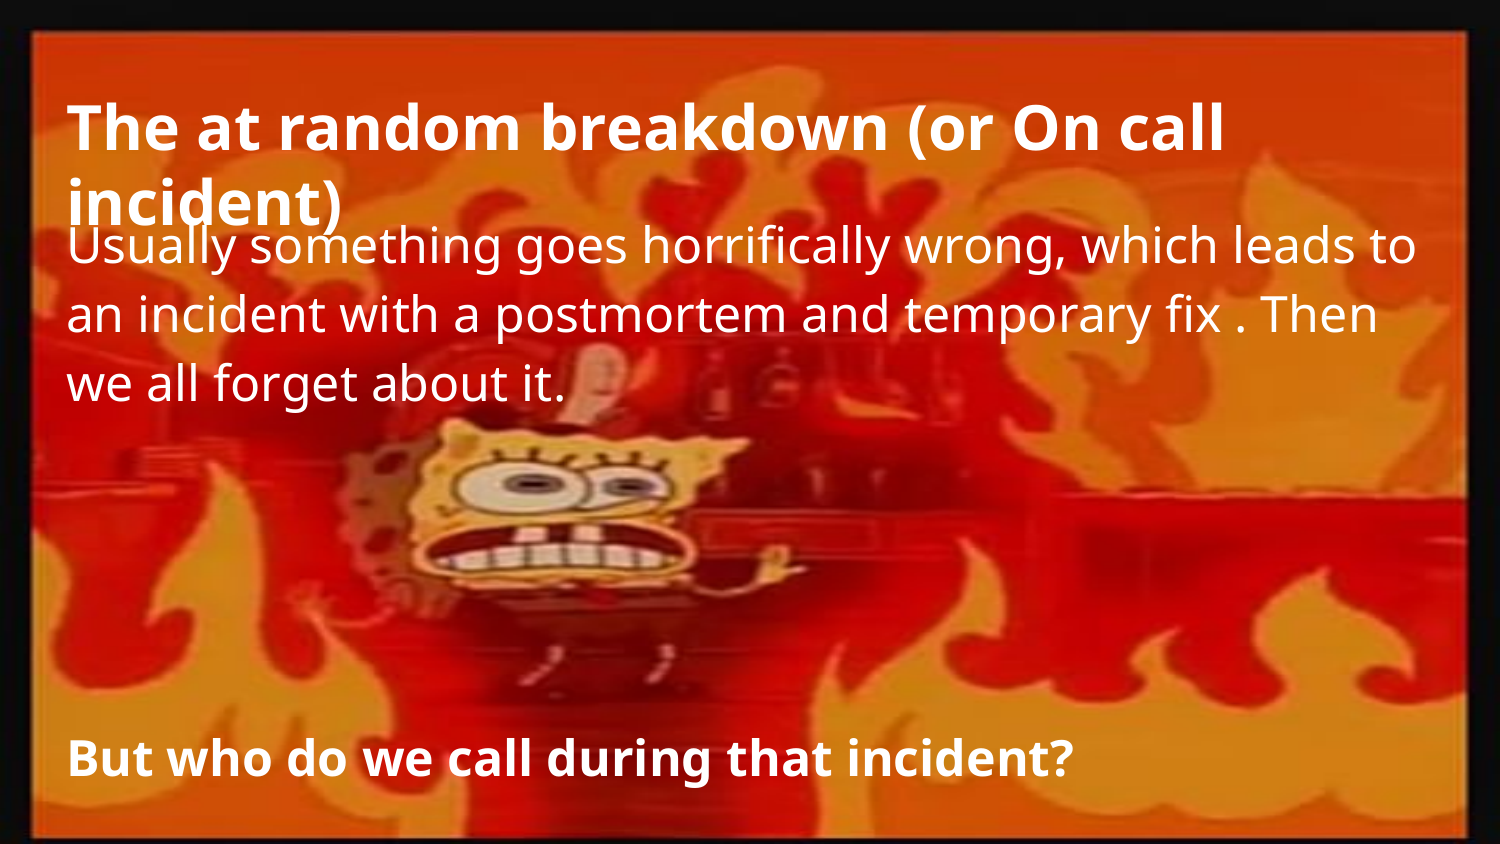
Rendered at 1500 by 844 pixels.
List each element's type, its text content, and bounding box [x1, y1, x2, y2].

list Usually something goes horrifically wrong, which leads to an incident with a postmortem and temporary fix . Then we all forget about it. But who do we call during that incident? [51, 189, 1449, 750]
title The at random breakdown (or On call incident) [51, 72, 1449, 167]
picture [0, 0, 1500, 844]
